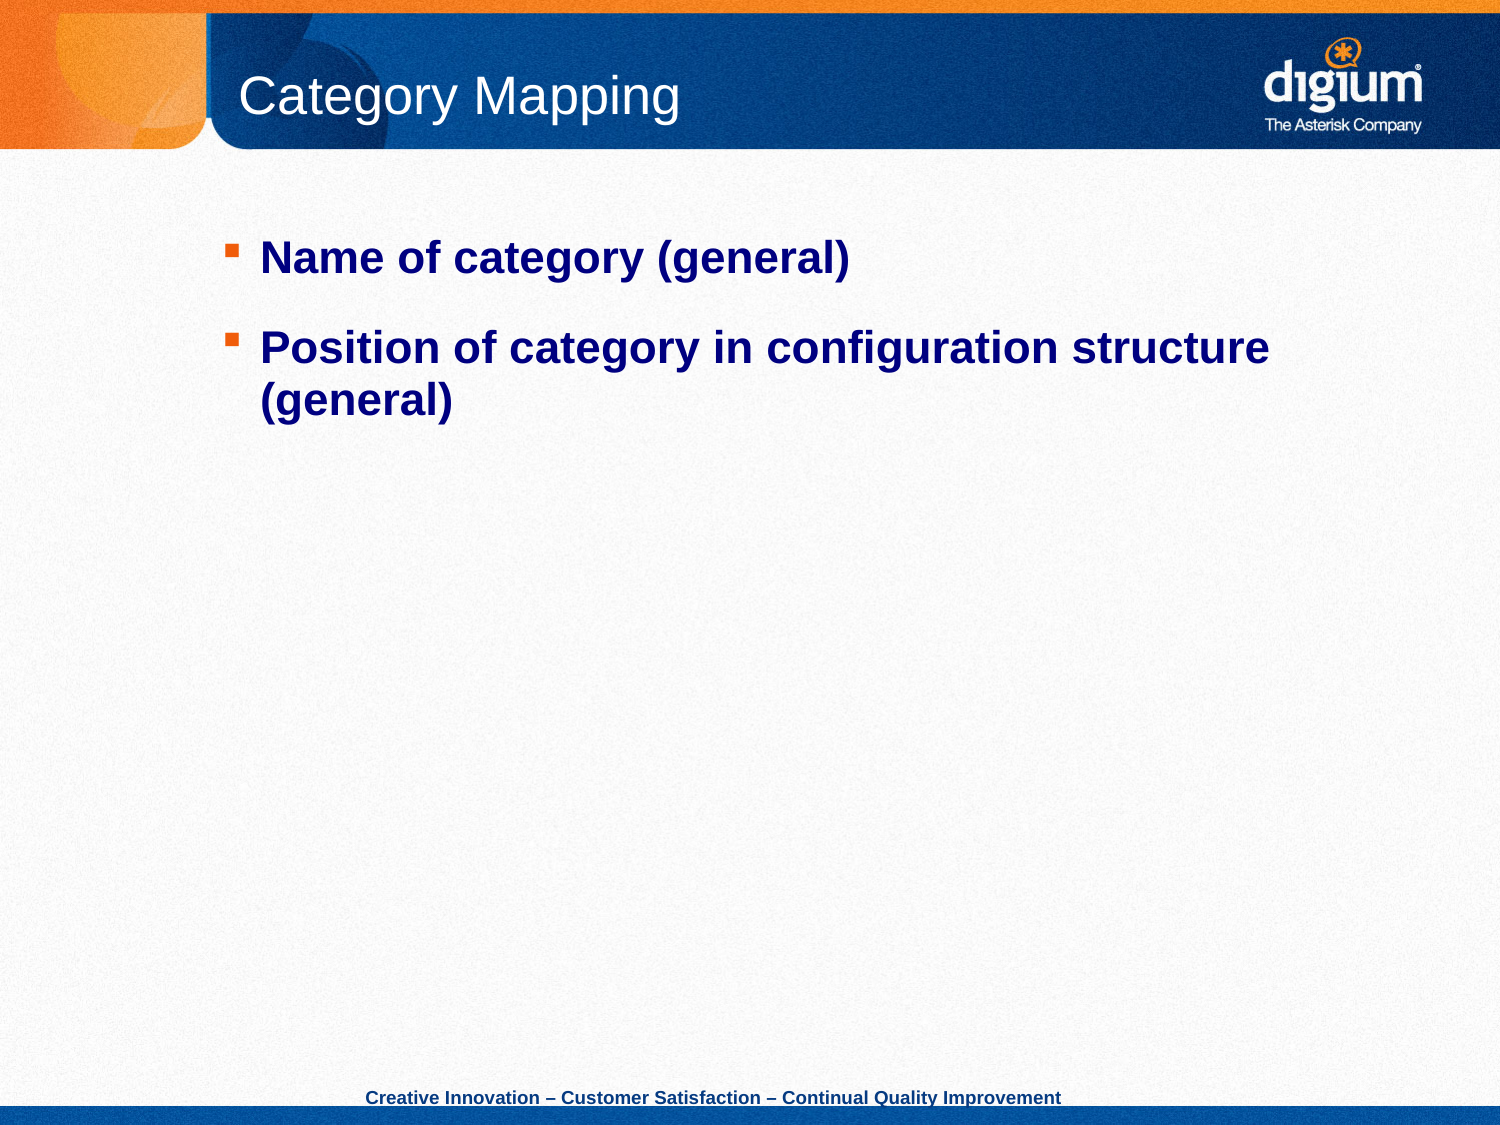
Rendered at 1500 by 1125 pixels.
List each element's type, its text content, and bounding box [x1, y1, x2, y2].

title Category Mapping [238, 27, 1243, 127]
picture [0, 0, 1500, 1125]
list Name of category (general) Position of category in configuration structure (general) [206, 224, 1301, 1013]
